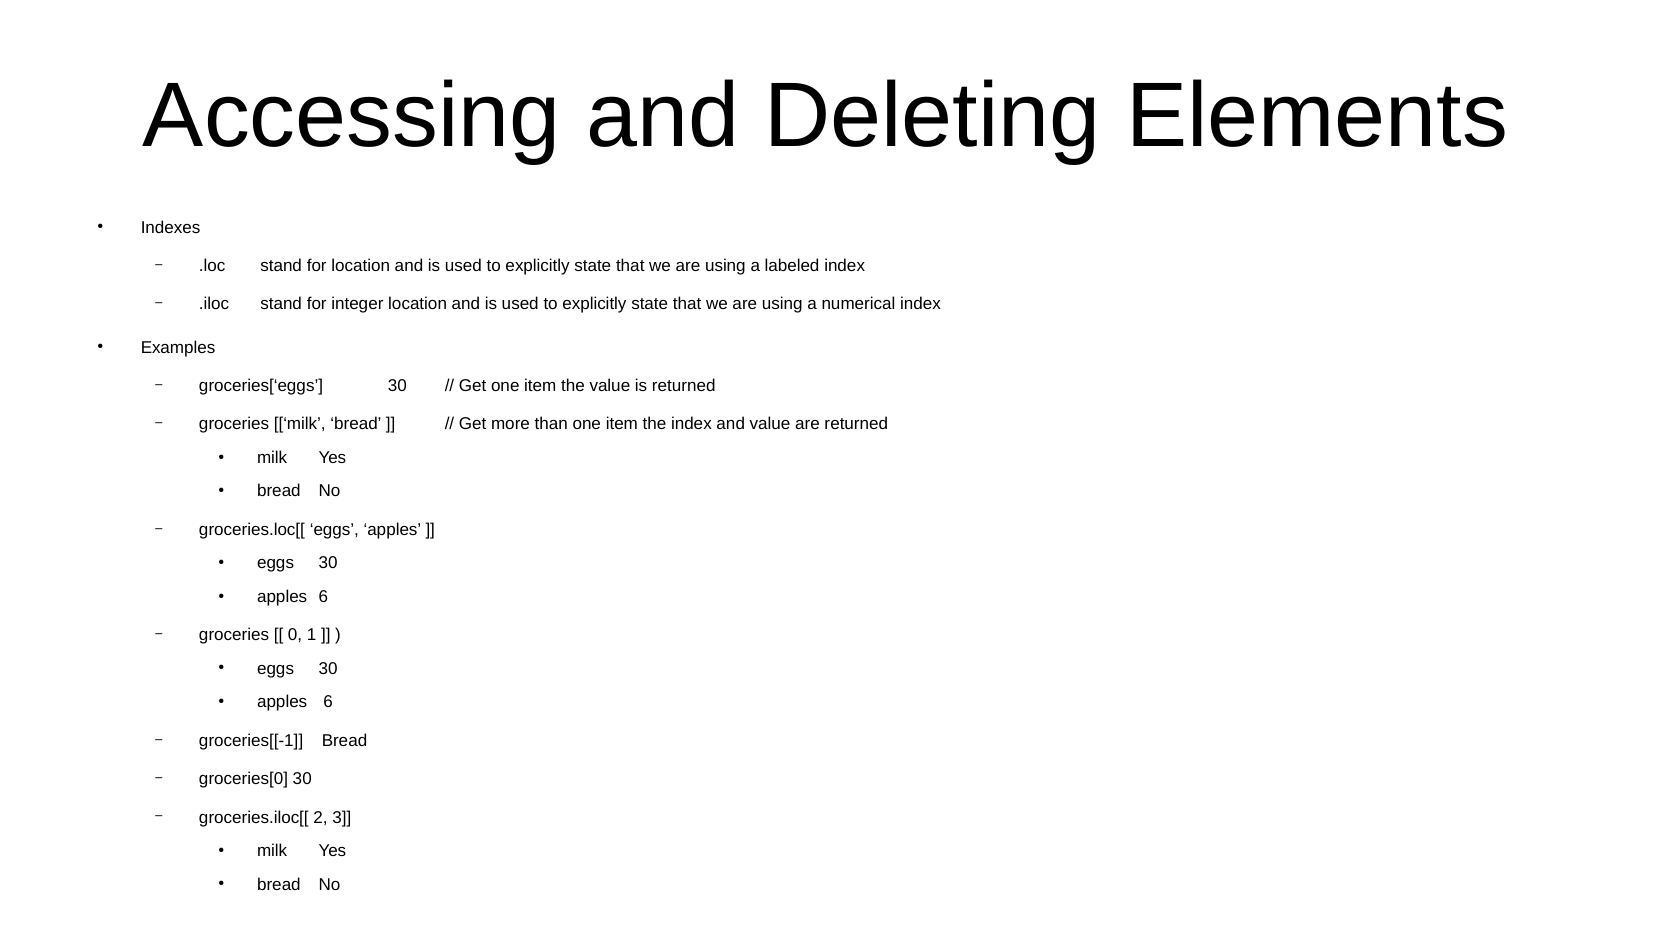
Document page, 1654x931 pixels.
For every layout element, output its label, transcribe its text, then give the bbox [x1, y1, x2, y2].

title Accessing and Deleting Elements [82, 37, 1571, 193]
list Indexes .loc stand for location and is used to explicitly state that we are using a labeled index .iloc stand for integer location and is used to explicitly state that we are using a numerical index Examples groceries[‘eggs’] 30 // Get one item the value is returned groceries [[‘milk’, ‘bread’ ]] // Get more than one item the index and value are returned milk Yes bread No groceries.loc[[ ‘eggs’, ‘apples’ ]] eggs 30 apples 6 groceries [[ 0, 1 ]] ) eggs 30 apples 6 groceries[[-1]] Bread groceries[0] 30 groceries.iloc[[ 2, 3]] milk Yes bread No [82, 217, 1621, 901]
